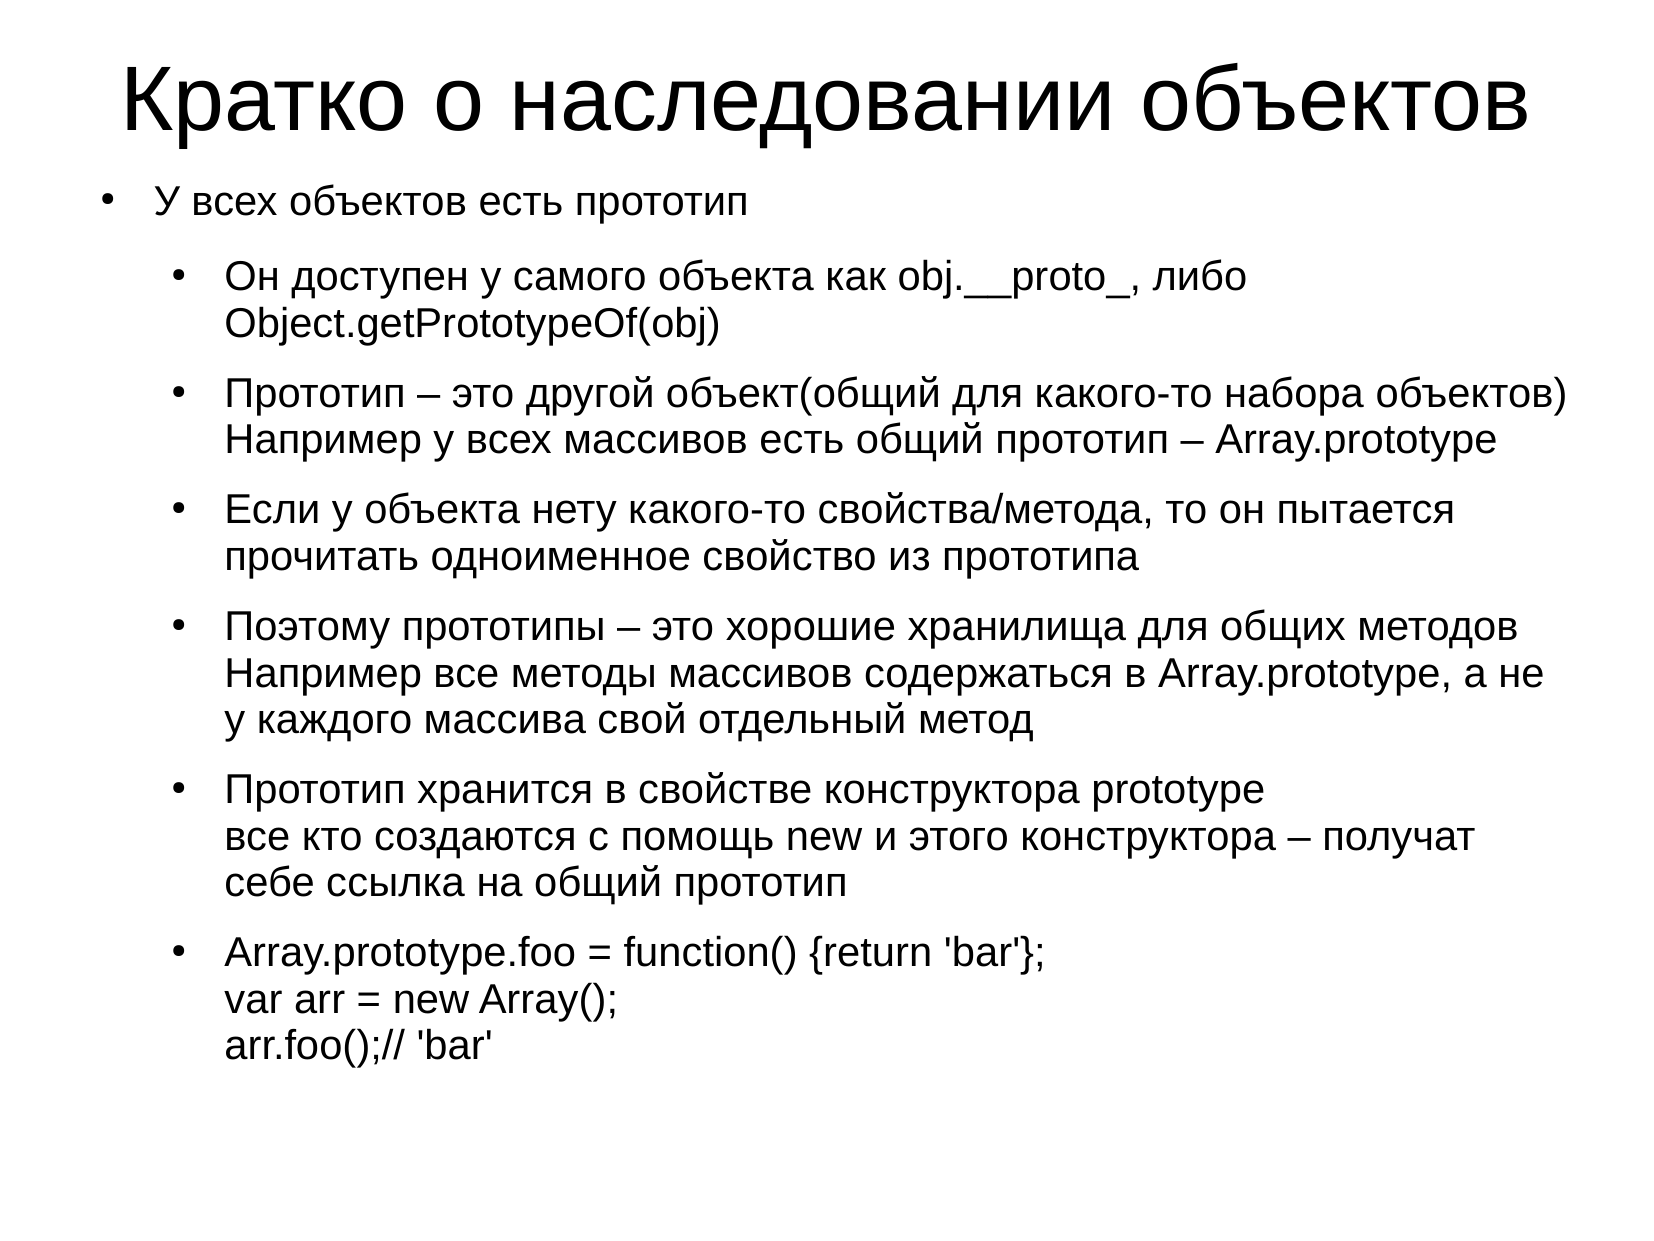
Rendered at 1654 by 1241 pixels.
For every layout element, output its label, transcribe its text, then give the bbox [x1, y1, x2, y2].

list У всех объектов есть прототип Он доступен у самого объекта как obj.__proto_, либо Object.getPrototypeOf(obj) Прототип – это другой объект(общий для какого-то набора объектов) Например у всех массивов есть общий прототип – Array.prototype Если у объекта нету какого-то свойства/метода, то он пытается прочитать одноименное свойство из прототипа Поэтому прототипы – это хорошие хранилища для общих методов Например все методы массивов содержаться в Array.prototype, а не у каждого массива свой отдельный метод Прототип хранится в свойстве конструктора prototype все кто создаются с помощь new и этого конструктора – получат себе ссылка на общий прототип Array.prototype.foo = function() {return 'bar'}; var arr = new Array(); arr.foo();// 'bar' [82, 177, 1571, 1168]
title Кратко о наследовании объектов [82, 47, 1571, 150]
